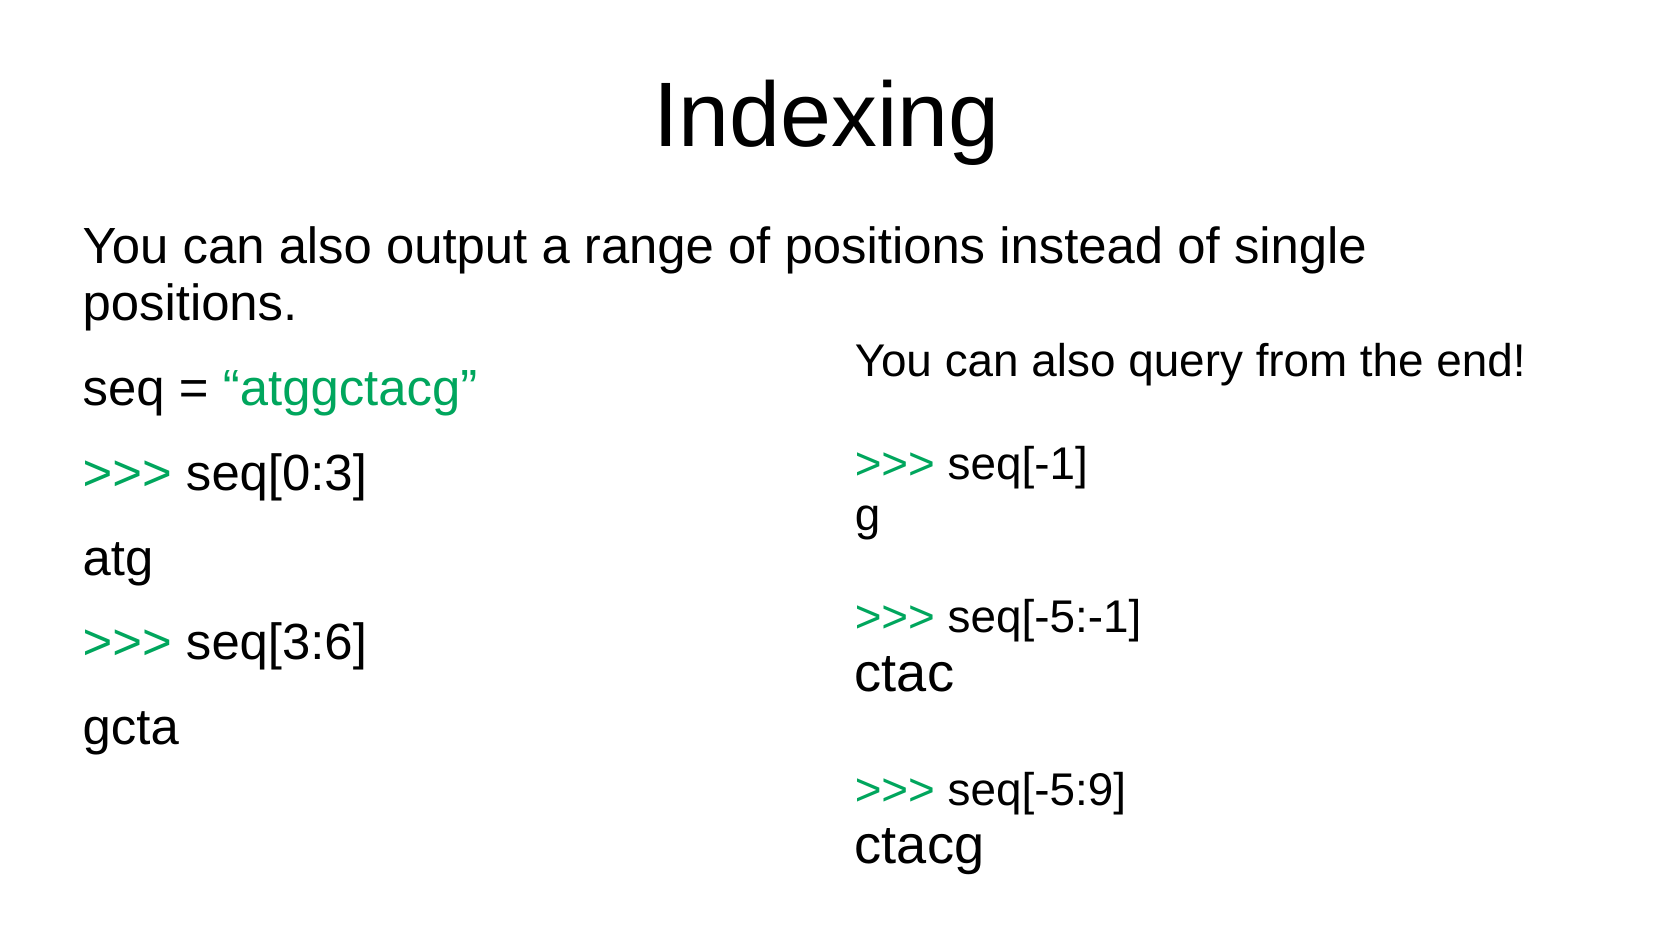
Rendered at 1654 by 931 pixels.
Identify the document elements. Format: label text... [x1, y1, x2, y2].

text_box You can also query from the end! >>> seq[-1] g >>> seq[-5:-1] ctac >>> seq[-5:9] ctacg [840, 327, 1546, 931]
list You can also output a range of positions instead of single positions. seq = “atggctacg” >>> seq[0:3] atg >>> seq[3:6] gcta [82, 217, 1571, 758]
title Indexing [82, 37, 1571, 193]
